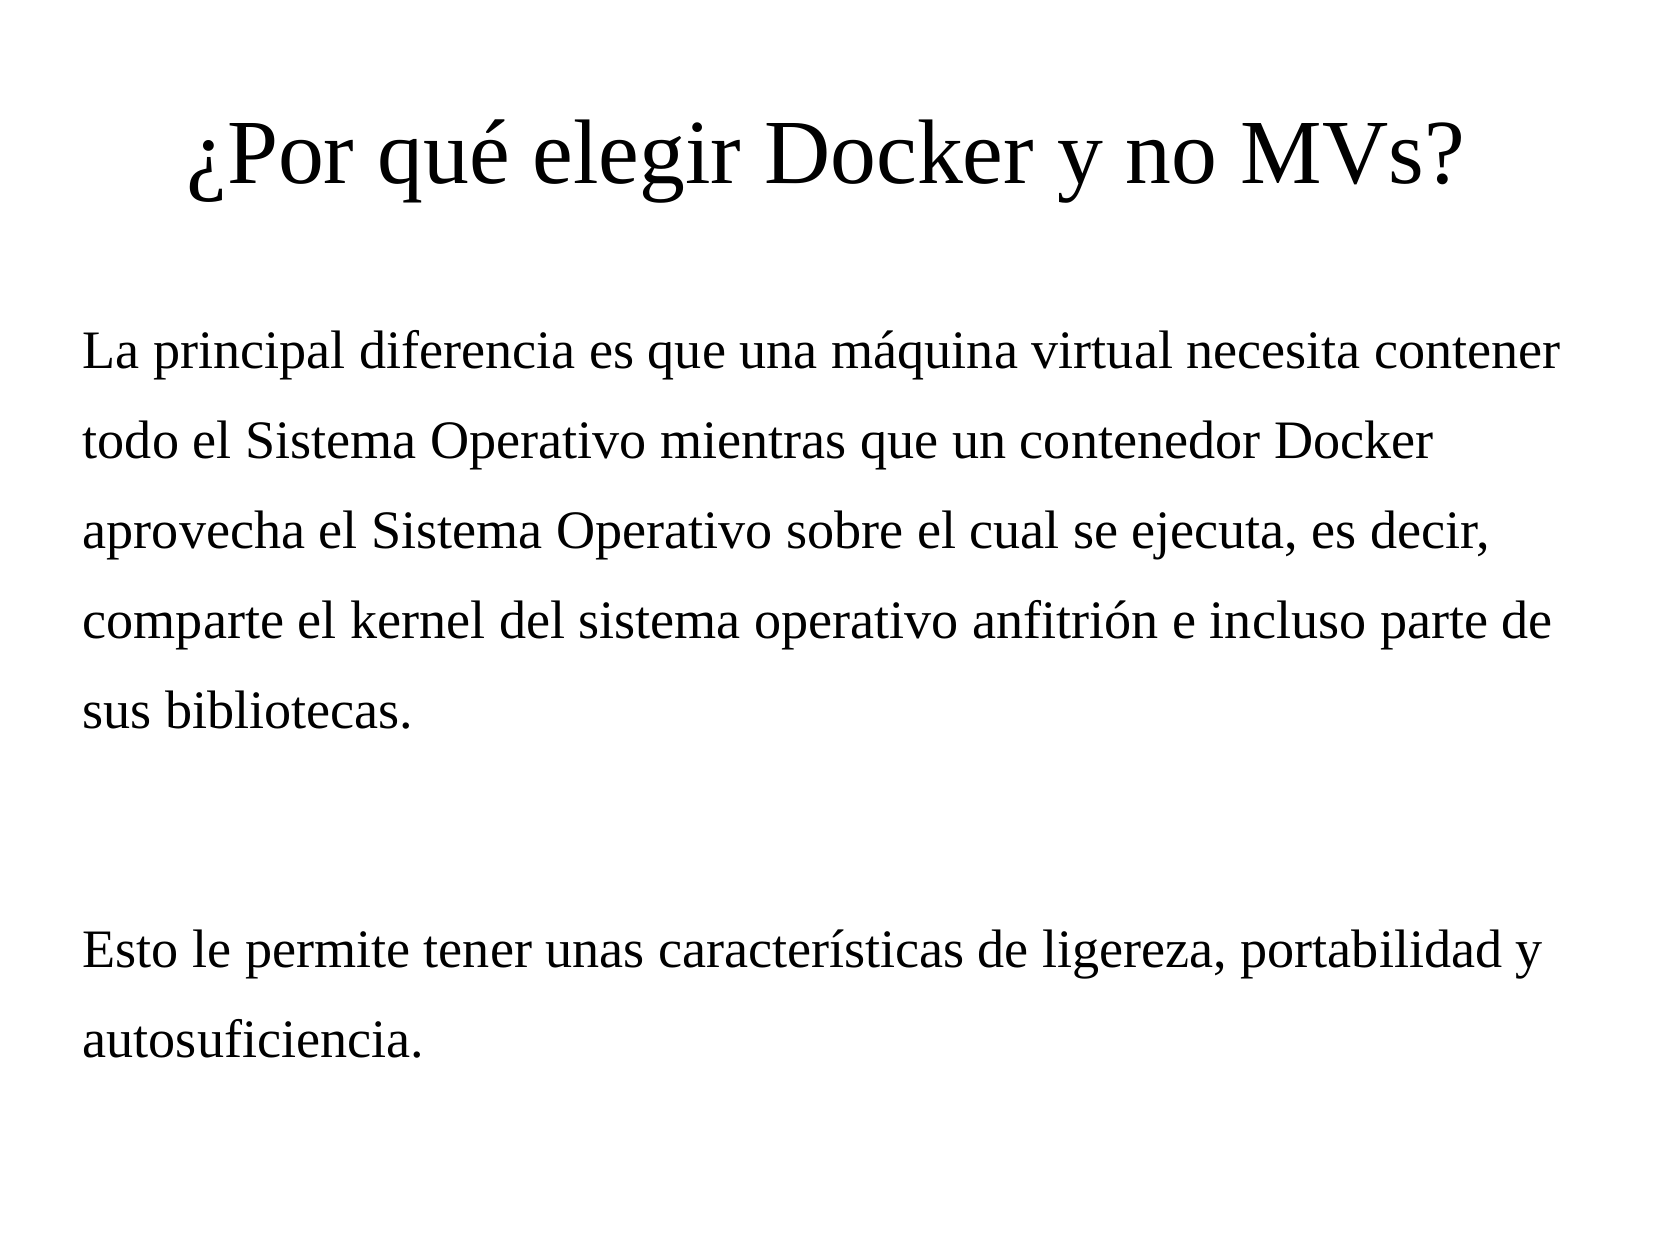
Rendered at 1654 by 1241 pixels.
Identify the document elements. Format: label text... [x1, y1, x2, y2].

list La principal diferencia es que una máquina virtual necesita contener todo el Sistema Operativo mientras que un contenedor Docker aprovecha el Sistema Operativo sobre el cual se ejecuta, es decir, comparte el kernel del sistema operativo anfitrión e incluso parte de sus bibliotecas. Esto le permite tener unas características de ligereza, portabilidad y autosuficiencia. [82, 290, 1571, 1109]
title ¿Por qué elegir Docker y no MVs? [82, 49, 1571, 257]
